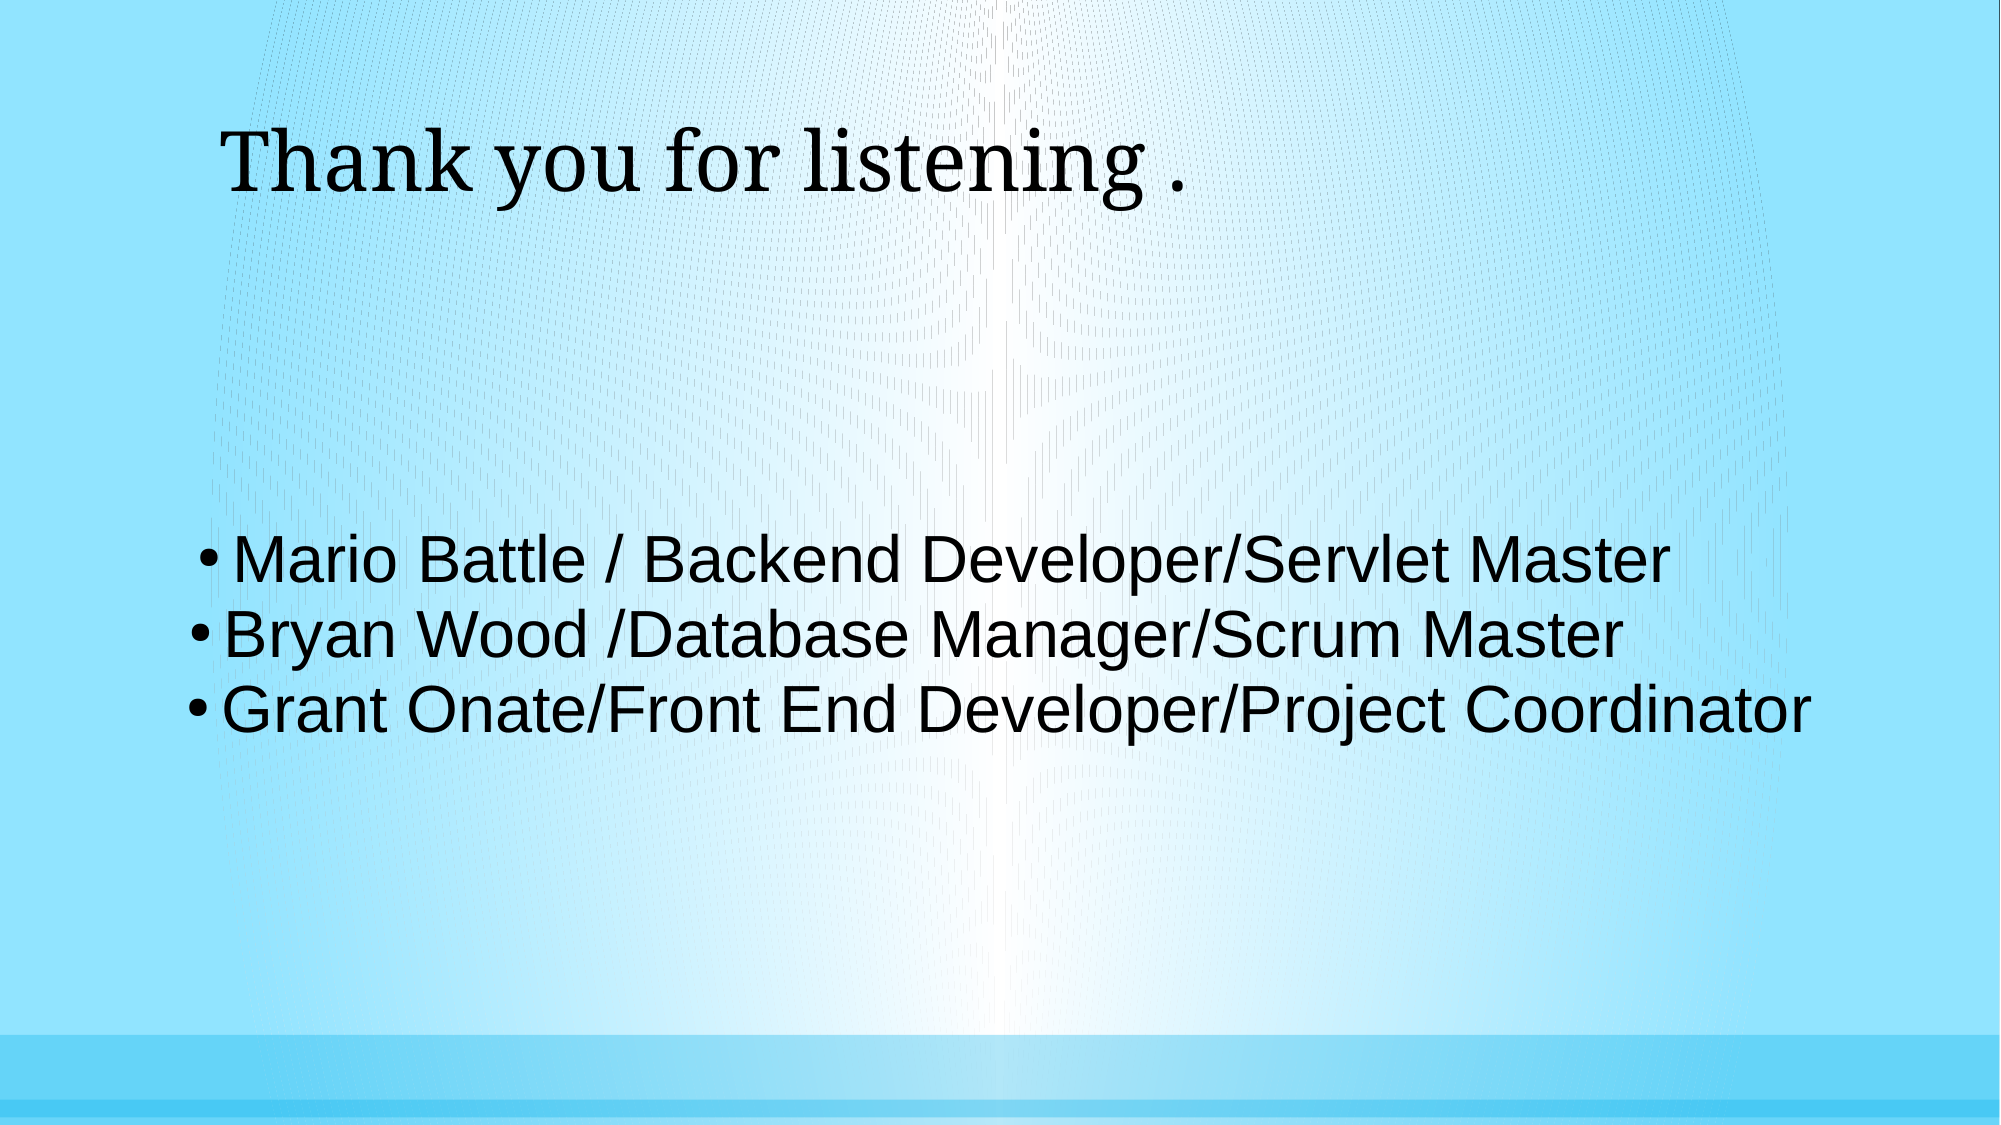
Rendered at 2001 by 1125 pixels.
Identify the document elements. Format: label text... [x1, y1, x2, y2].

subtitle Mario Battle / Backend Developer/Servlet Master Bryan Wood /Database Manager/Scrum Master Grant Onate/Front End Developer/Project Coordinator [99, 263, 1900, 1006]
title Thank you for listening . [219, 71, 1780, 251]
